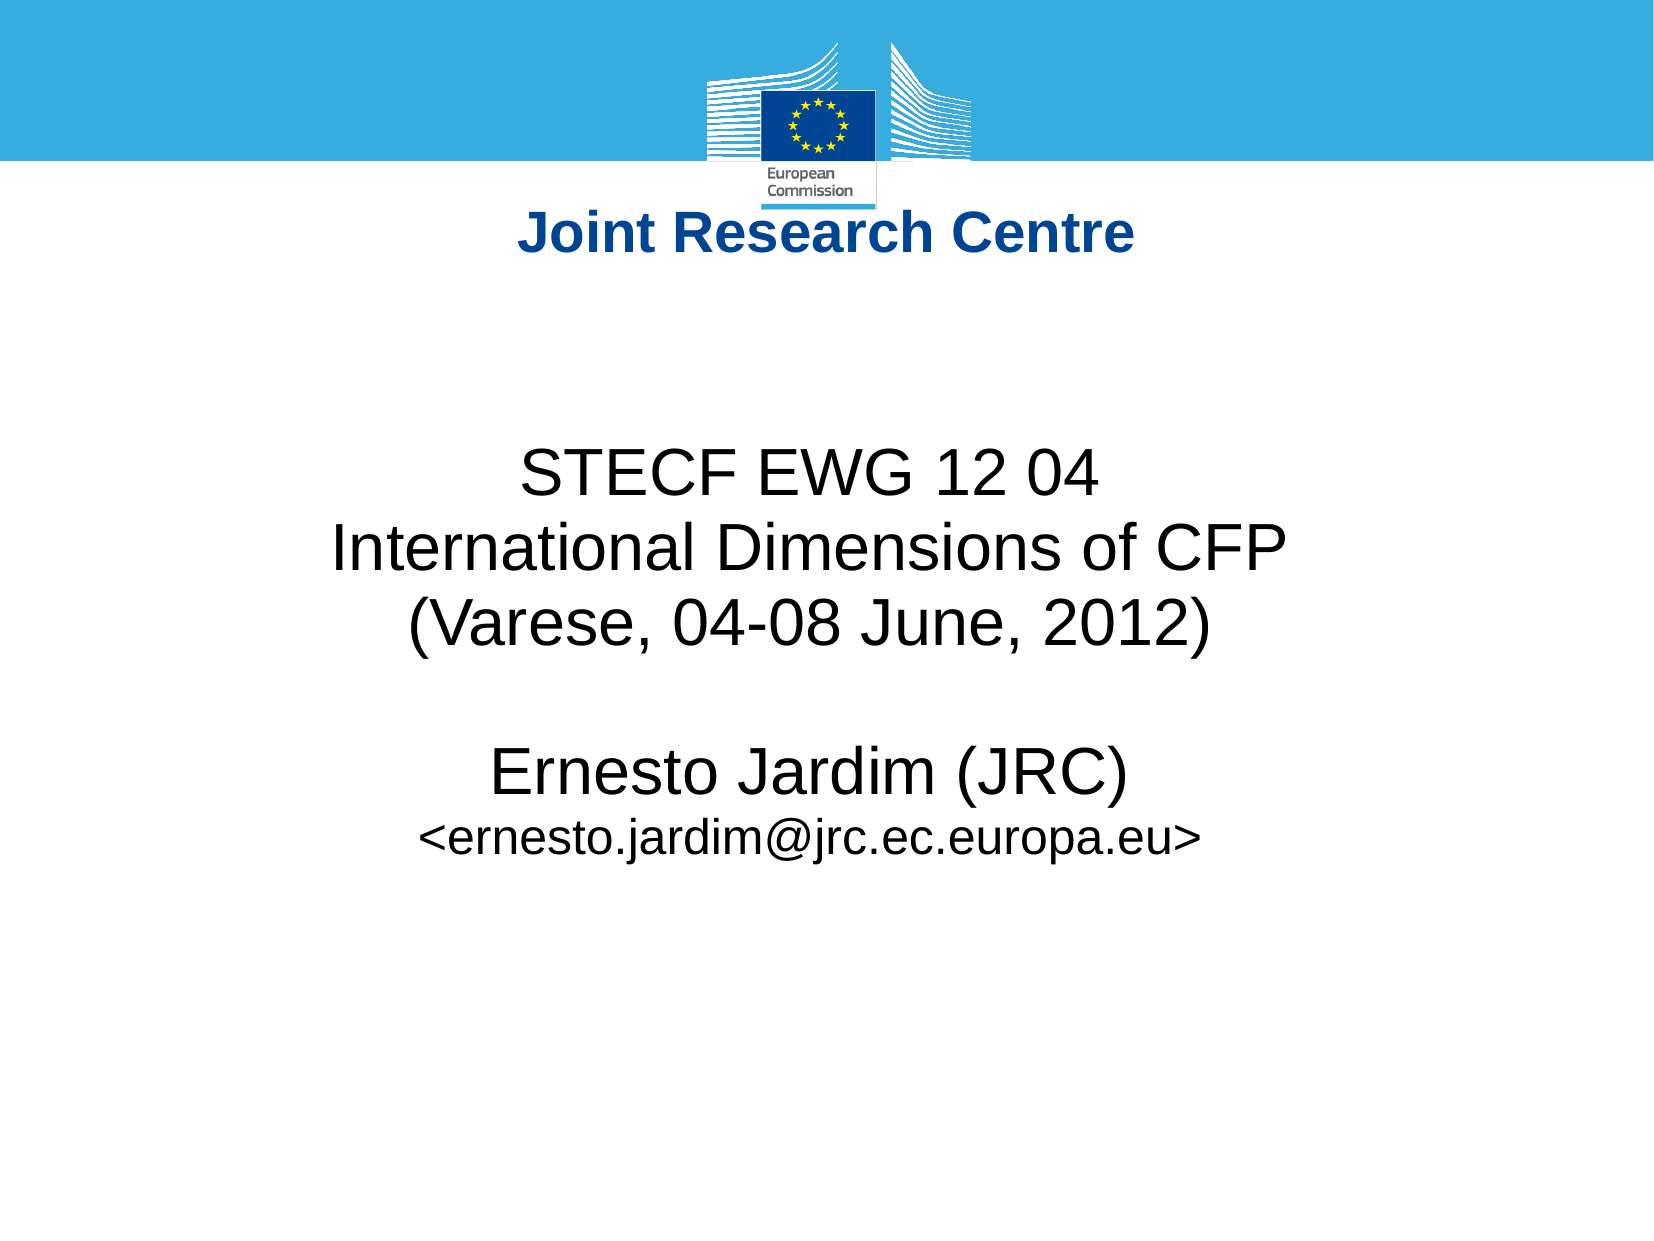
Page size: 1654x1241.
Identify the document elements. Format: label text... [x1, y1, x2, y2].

picture [707, 42, 971, 193]
subtitle STECF EWG 12 04 International Dimensions of CFP (Varese, 04-08 June, 2012) Ernesto Jardim (JRC) <ernesto.jardim@jrc.ec.europa.eu> [82, 290, 1538, 1010]
text_box Joint Research Centre [465, 193, 1188, 265]
text_box [0, 0, 1654, 160]
